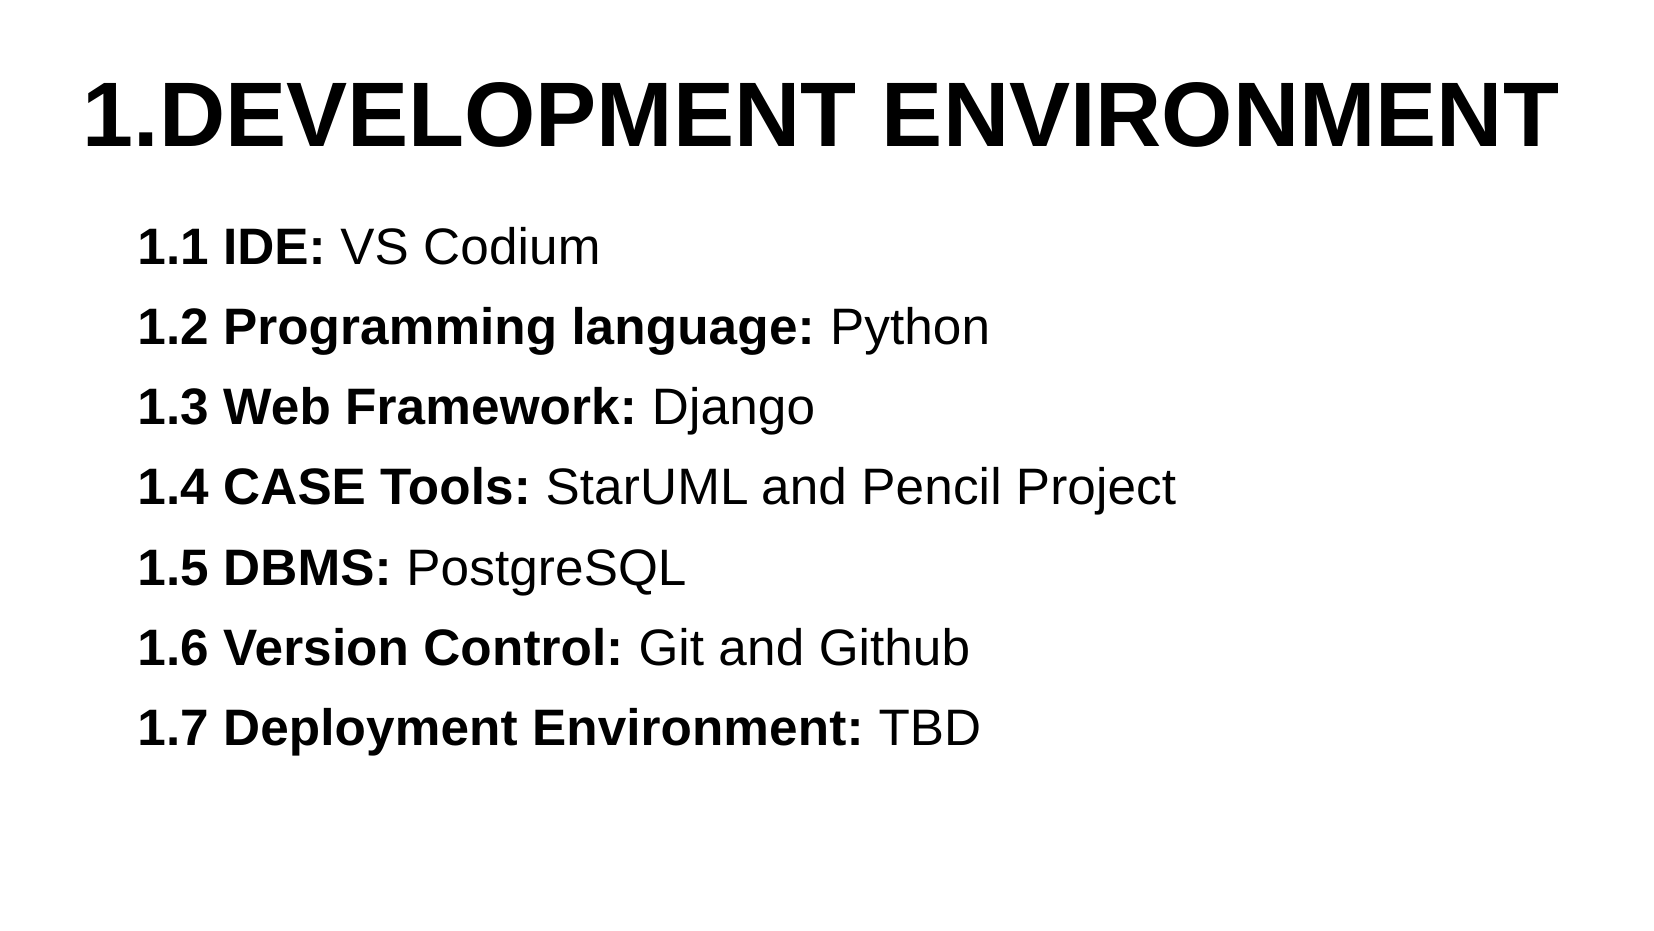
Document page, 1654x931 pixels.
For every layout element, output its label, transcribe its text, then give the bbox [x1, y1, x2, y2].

list 1.1 IDE: VS Codium 1.2 Programming language: Python 1.3 Web Framework: Django 1.4 CASE Tools: StarUML and Pencil Project 1.5 DBMS: PostgreSQL 1.6 Version Control: Git and Github 1.7 Deployment Environment: TBD [82, 217, 1571, 758]
title 1.DEVELOPMENT ENVIRONMENT [82, 37, 1571, 193]
